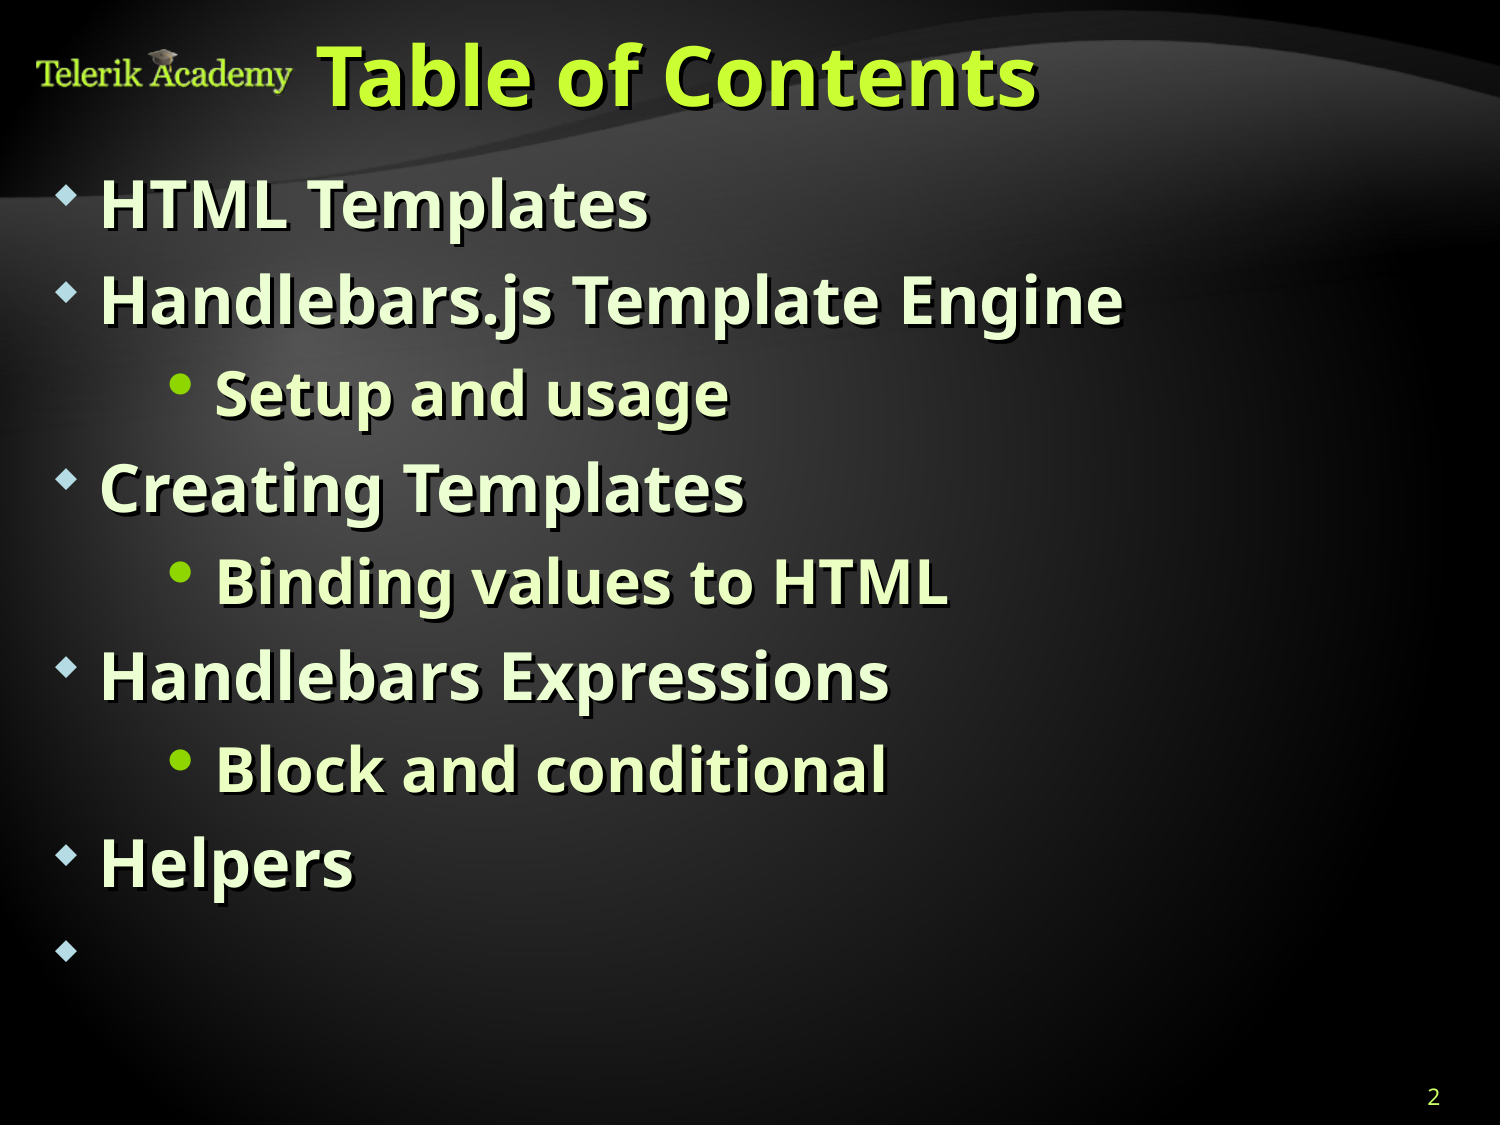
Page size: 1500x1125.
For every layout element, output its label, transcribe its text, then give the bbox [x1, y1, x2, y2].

title Table of Contents [300, 12, 1463, 149]
text_box 2 [1412, 1074, 1488, 1113]
list HTML Templates Handlebars.js Template Engine Setup and usage Creating Templates Binding values to HTML Handlebars Expressions Block and conditional Helpers [37, 149, 1463, 1101]
